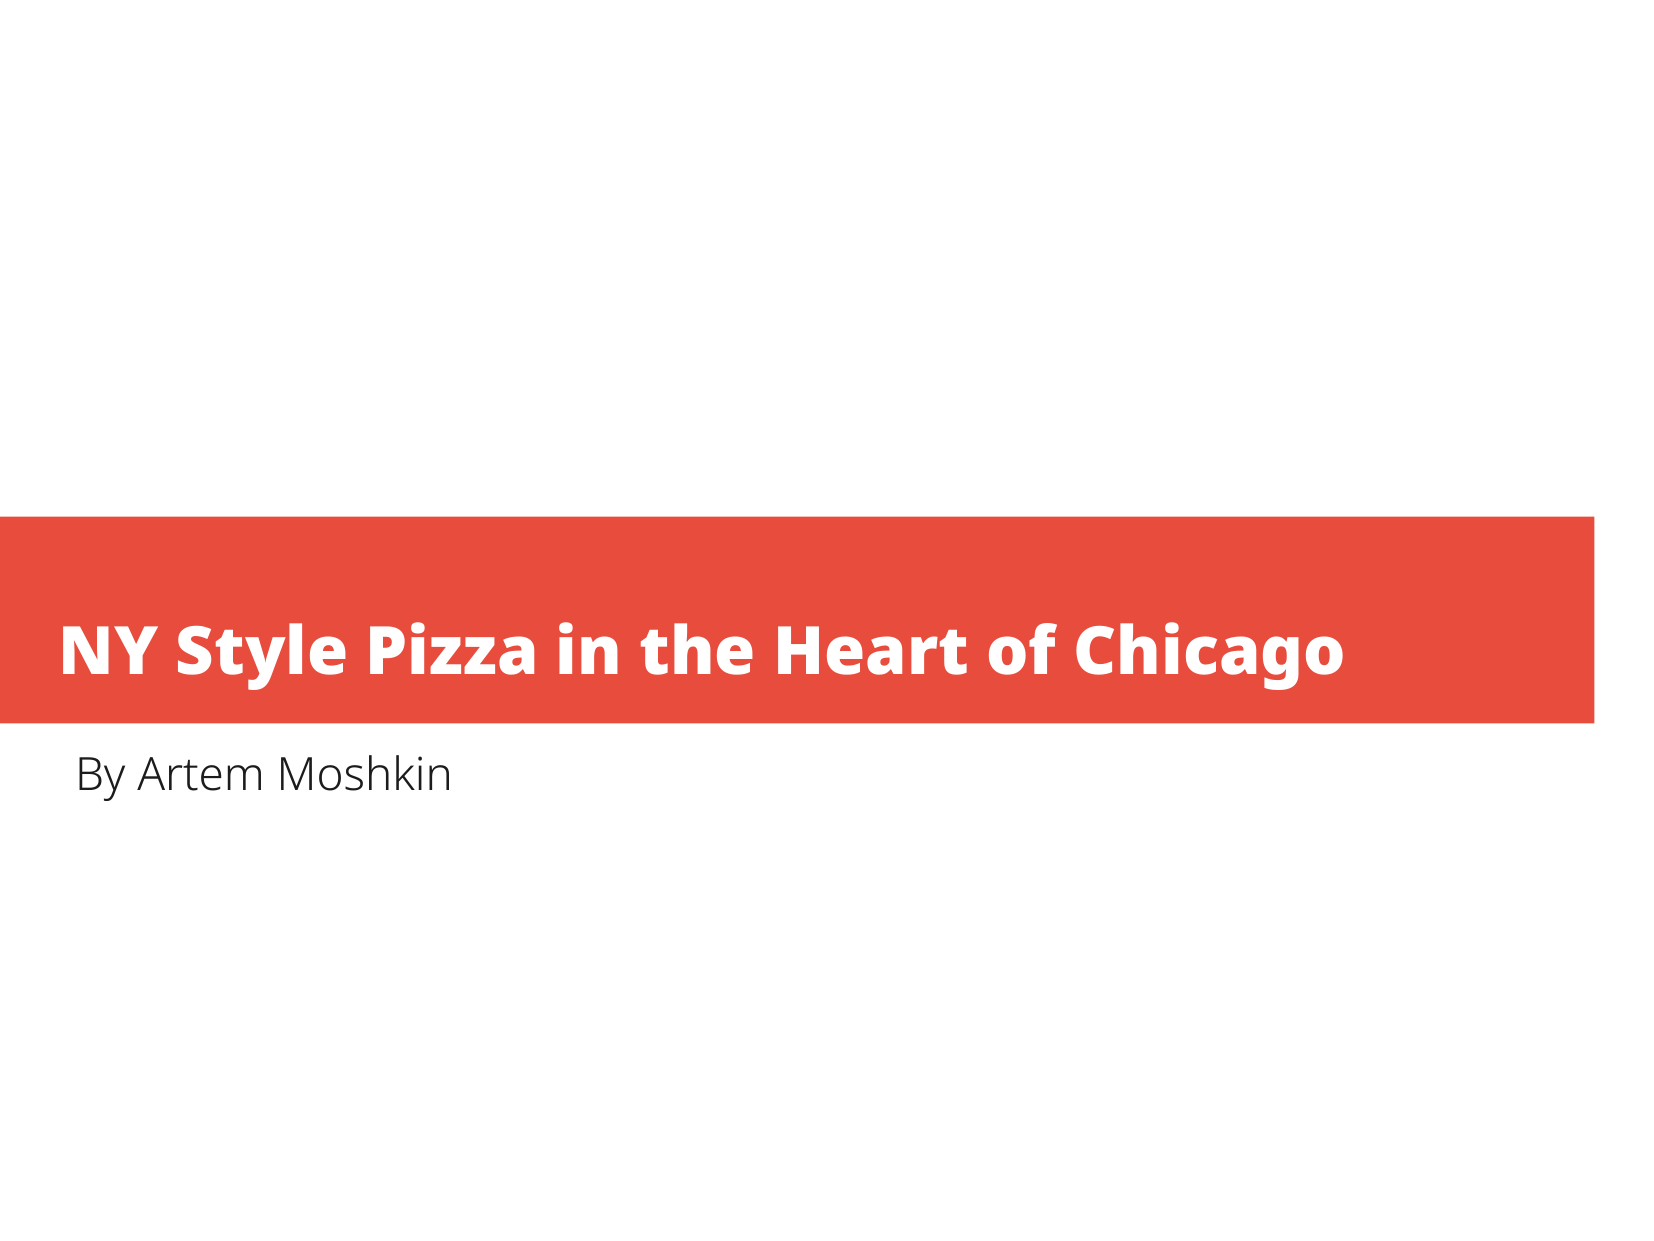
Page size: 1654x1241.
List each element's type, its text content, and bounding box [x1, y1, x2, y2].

subtitle By Artem Moshkin [75, 741, 1581, 1156]
title NY Style Pizza in the Heart of Chicago [59, 546, 1595, 694]
